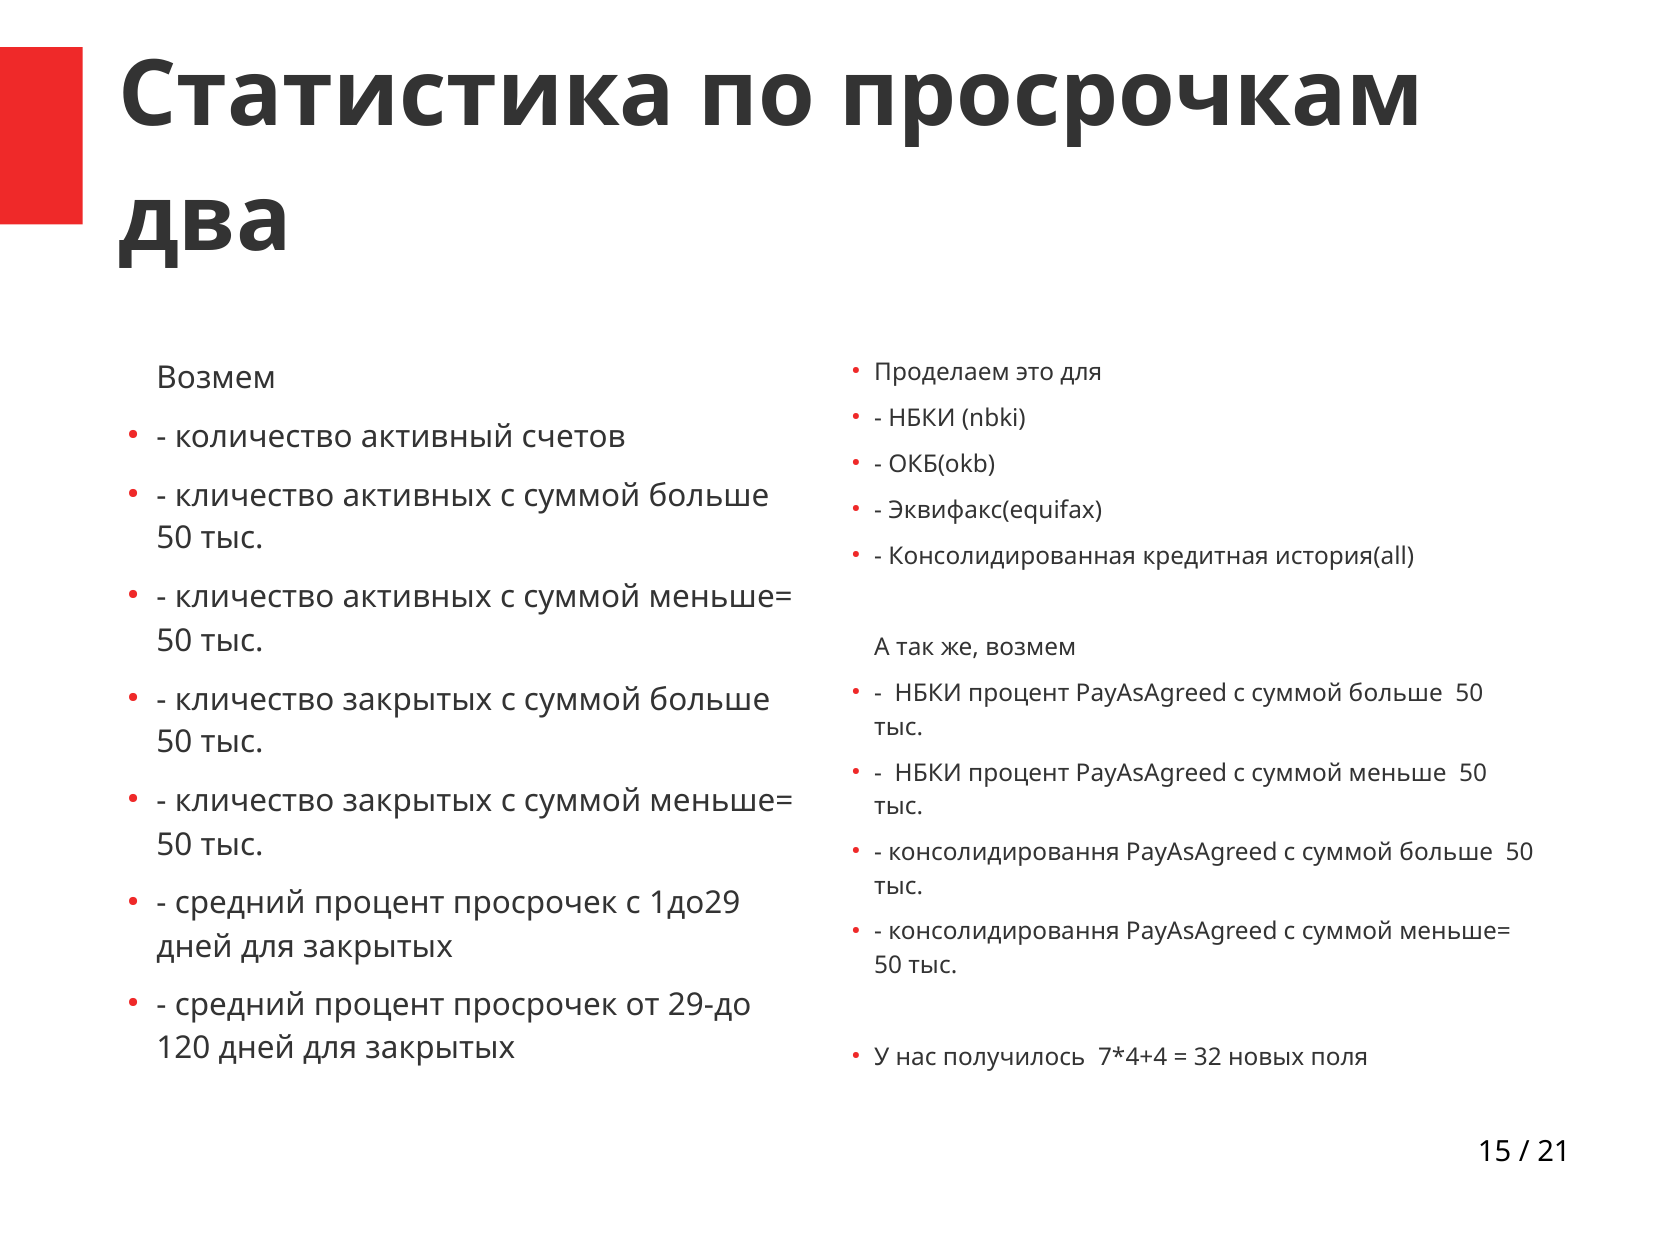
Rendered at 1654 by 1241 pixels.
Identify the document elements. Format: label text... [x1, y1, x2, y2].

title Статистика по просрочкам два [118, 27, 1571, 278]
list Проделаем это для - НБКИ (nbki) - ОКБ(okb) - Эквифакс(equifax) - Консолидированная кредитная история(all) А так же, возмем - НБКИ процент PayAsAgreed с суммой больше 50 тыс. - НБКИ процент PayAsAgreed с суммой меньше 50 тыс. - консолидировання PayAsAgreed с суммой больше 50 тыс. - консолидировання PayAsAgreed с суммой меньше= 50 тыс. У нас получилось 7*4+4 = 32 новых поля [844, 354, 1536, 1074]
list Возмем - количество активный счетов - кличество активных с суммой больше 50 тыс. - кличество активных с суммой меньше= 50 тыс. - кличество закрытых с суммой больше 50 тыс. - кличество закрытых с суммой меньше= 50 тыс. - средний процент просрочек с 1до29 дней для закрытых - средний процент просрочек от 29-до 120 дней для закрытых [118, 354, 810, 1074]
